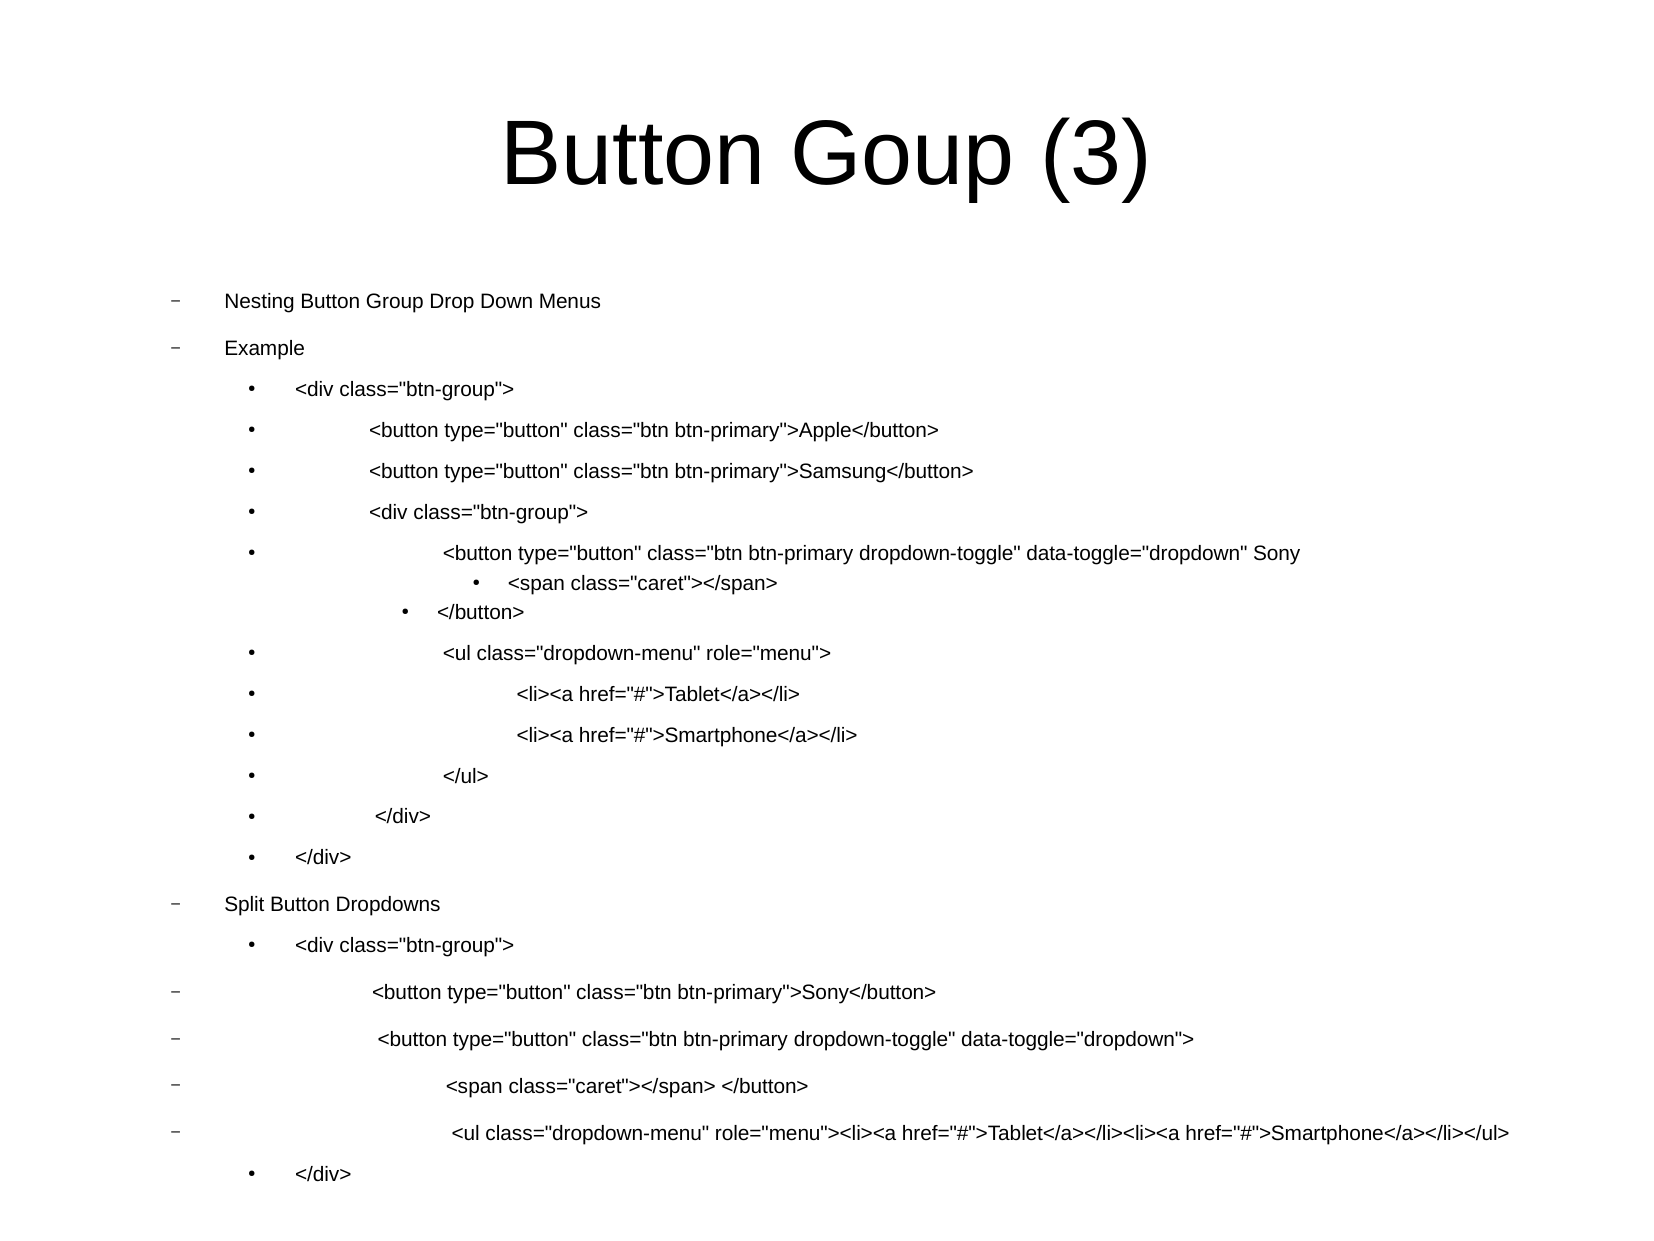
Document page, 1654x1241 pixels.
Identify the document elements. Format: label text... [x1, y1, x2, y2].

list Nesting Button Group Drop Down Menus Example <div class="btn-group"> <button type="button" class="btn btn-primary">Apple</button> <button type="button" class="btn btn-primary">Samsung</button> <div class="btn-group"> <button type="button" class="btn btn-primary dropdown-toggle" data-toggle="dropdown" Sony <span class="caret"></span> </button> <ul class="dropdown-menu" role="menu"> <li><a href="#">Tablet</a></li> <li><a href="#">Smartphone</a></li> </ul> </div> </div> Split Button Dropdowns <div class="btn-group"> <button type="button" class="btn btn-primary">Sony</button> <button type="button" class="btn btn-primary dropdown-toggle" data-toggle="dropdown"> <span class="caret"></span> </button> <ul class="dropdown-menu" role="menu"><li><a href="#">Tablet</a></li><li><a href="#">Smartphone</a></li></ul> </div> [82, 290, 1571, 1229]
title Button Goup (3) [82, 49, 1571, 257]
